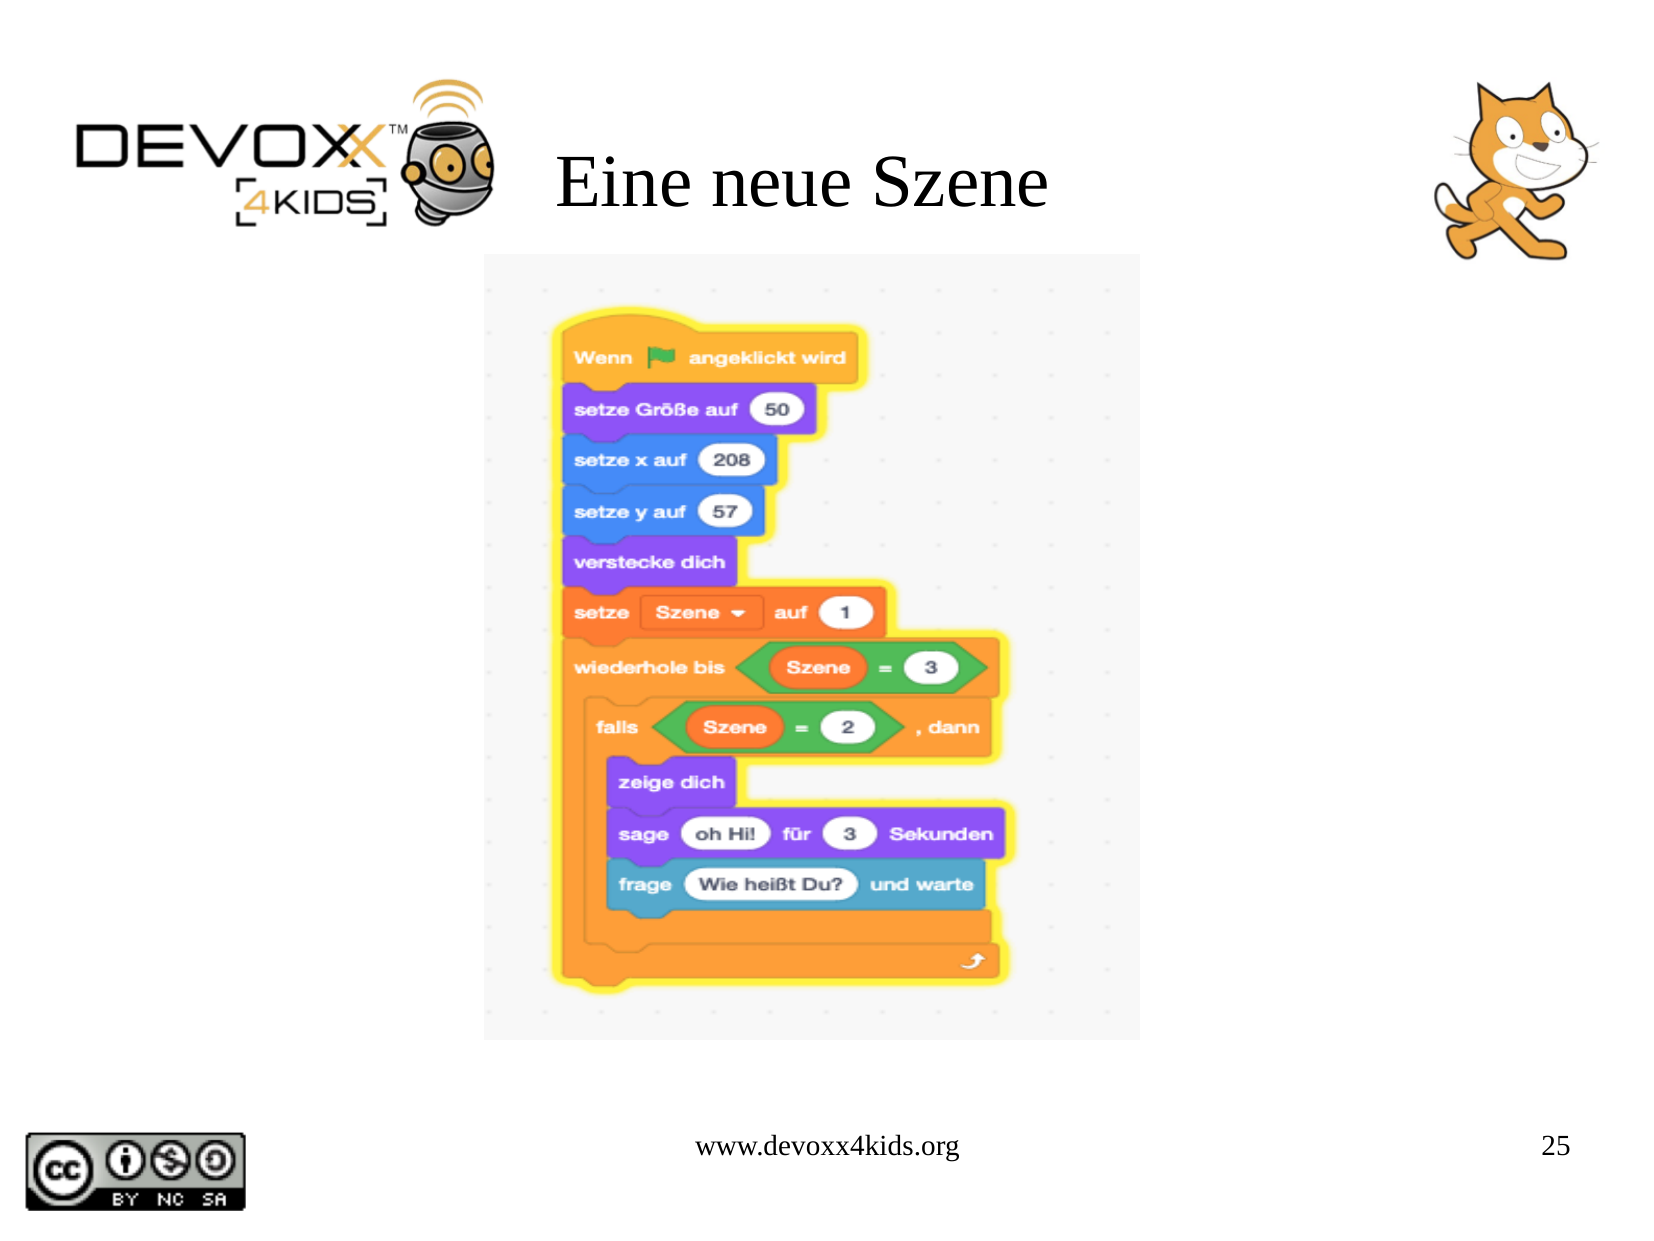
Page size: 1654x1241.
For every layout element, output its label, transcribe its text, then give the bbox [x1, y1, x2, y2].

picture [1431, 54, 1607, 272]
picture [14, 1121, 249, 1212]
title Eine neue Szene [555, 78, 1347, 284]
picture [35, 58, 1140, 1040]
